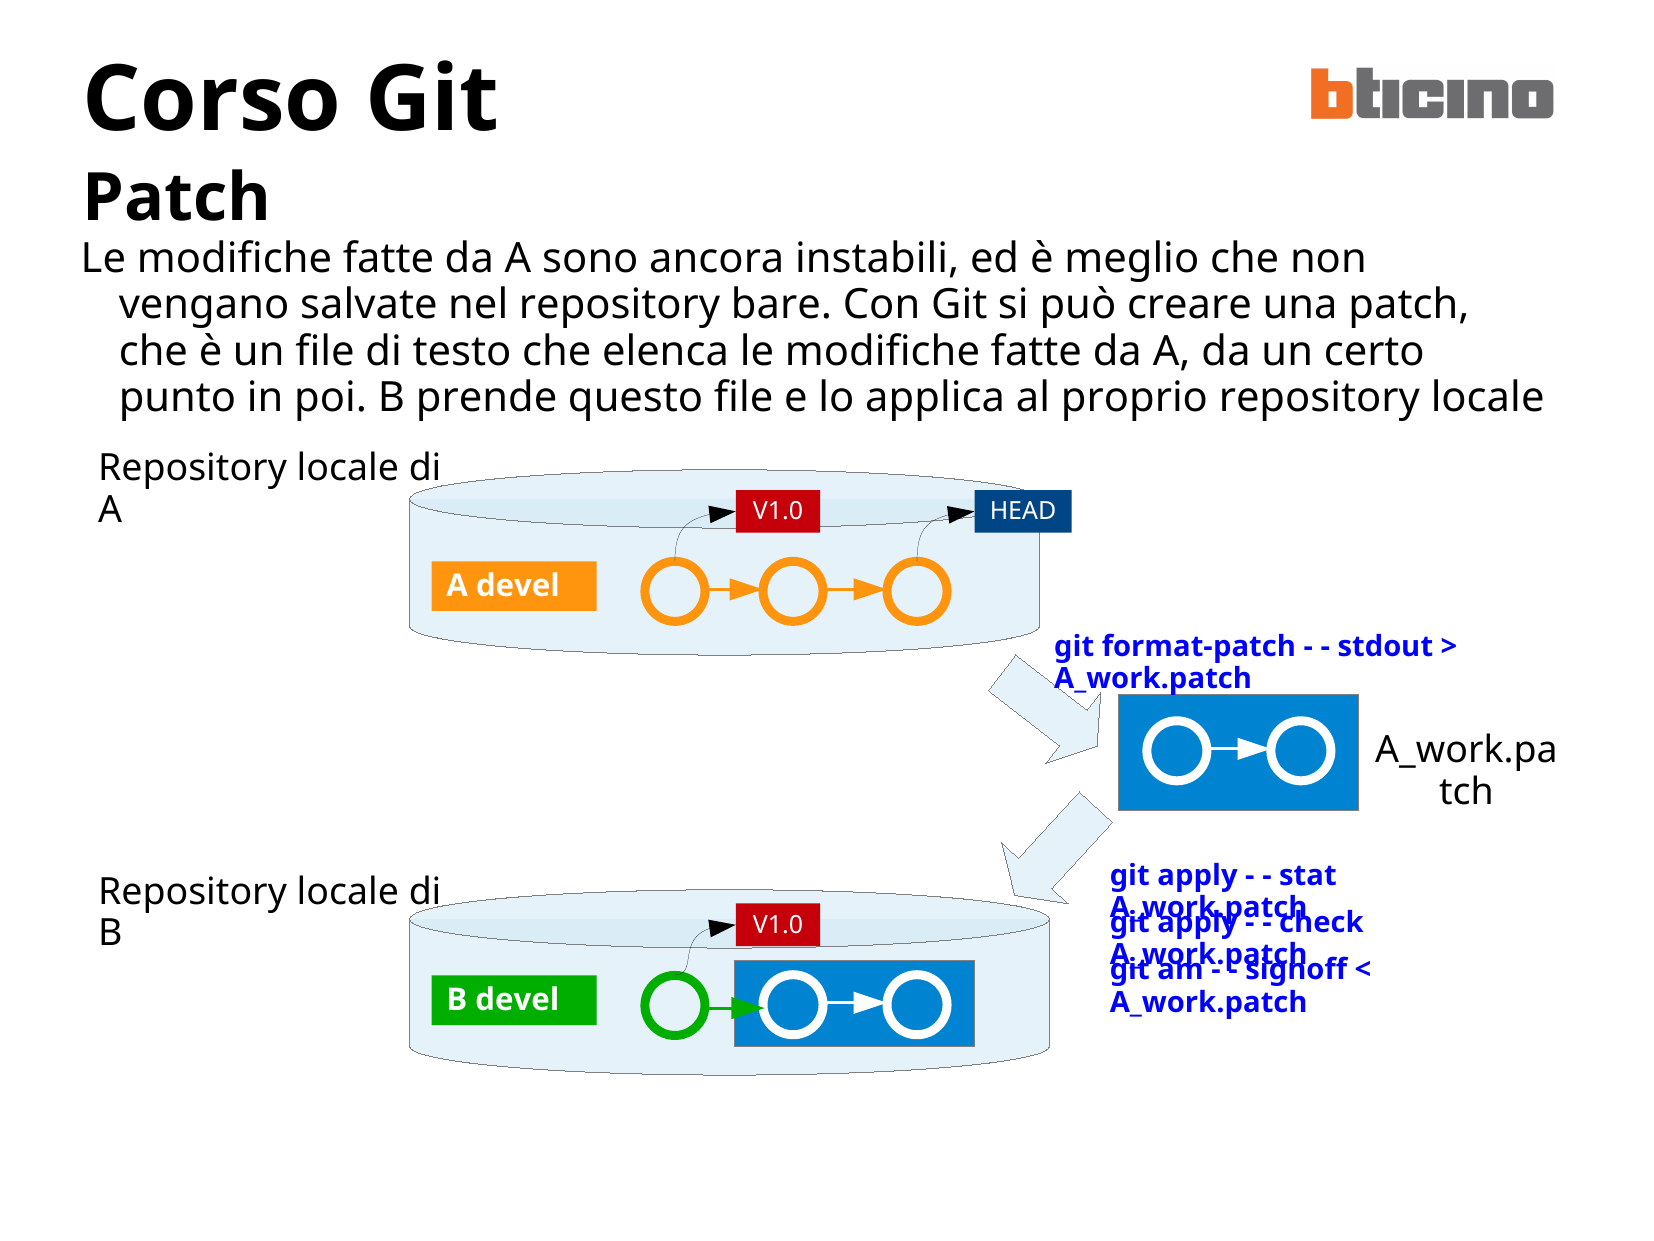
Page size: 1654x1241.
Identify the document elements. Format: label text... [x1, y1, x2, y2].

text_box [988, 654, 1101, 764]
text_box git am - - signoff < A_work.patch [1095, 946, 1576, 994]
text_box [1118, 694, 1359, 811]
text_box [650, 566, 700, 616]
text_box [409, 889, 1050, 1076]
list Le modifiche fatte da A sono ancora instabili, ed è meglio che non vengano salvate nel repository bare. Con Git si può creare una patch, che è un file di testo che elenca le modifiche fatte da A, da un certo punto in poi. B prende questo file e lo applica al proprio repository locale [67, 230, 1546, 451]
text_box A_work.patch [1359, 721, 1575, 779]
text_box git apply - - stat A_work.patch [1095, 851, 1531, 898]
text_box V1.0 [735, 903, 821, 947]
text_box [409, 469, 1040, 656]
text_box V1.0 [735, 490, 821, 533]
title Corso Git [82, 48, 1570, 151]
text_box git apply - - check A_work.patch [1095, 898, 1576, 946]
text_box B devel [431, 975, 597, 1026]
text_box [768, 566, 818, 616]
text_box A devel [431, 561, 597, 611]
text_box HEAD [974, 490, 1072, 533]
text_box Repository locale di B [83, 863, 465, 920]
text_box git format-patch - - stdout > A_work.patch [1039, 623, 1636, 671]
list Patch [82, 156, 1561, 246]
text_box Repository locale di A [83, 439, 465, 497]
text_box [892, 566, 942, 616]
text_box [1001, 791, 1113, 904]
